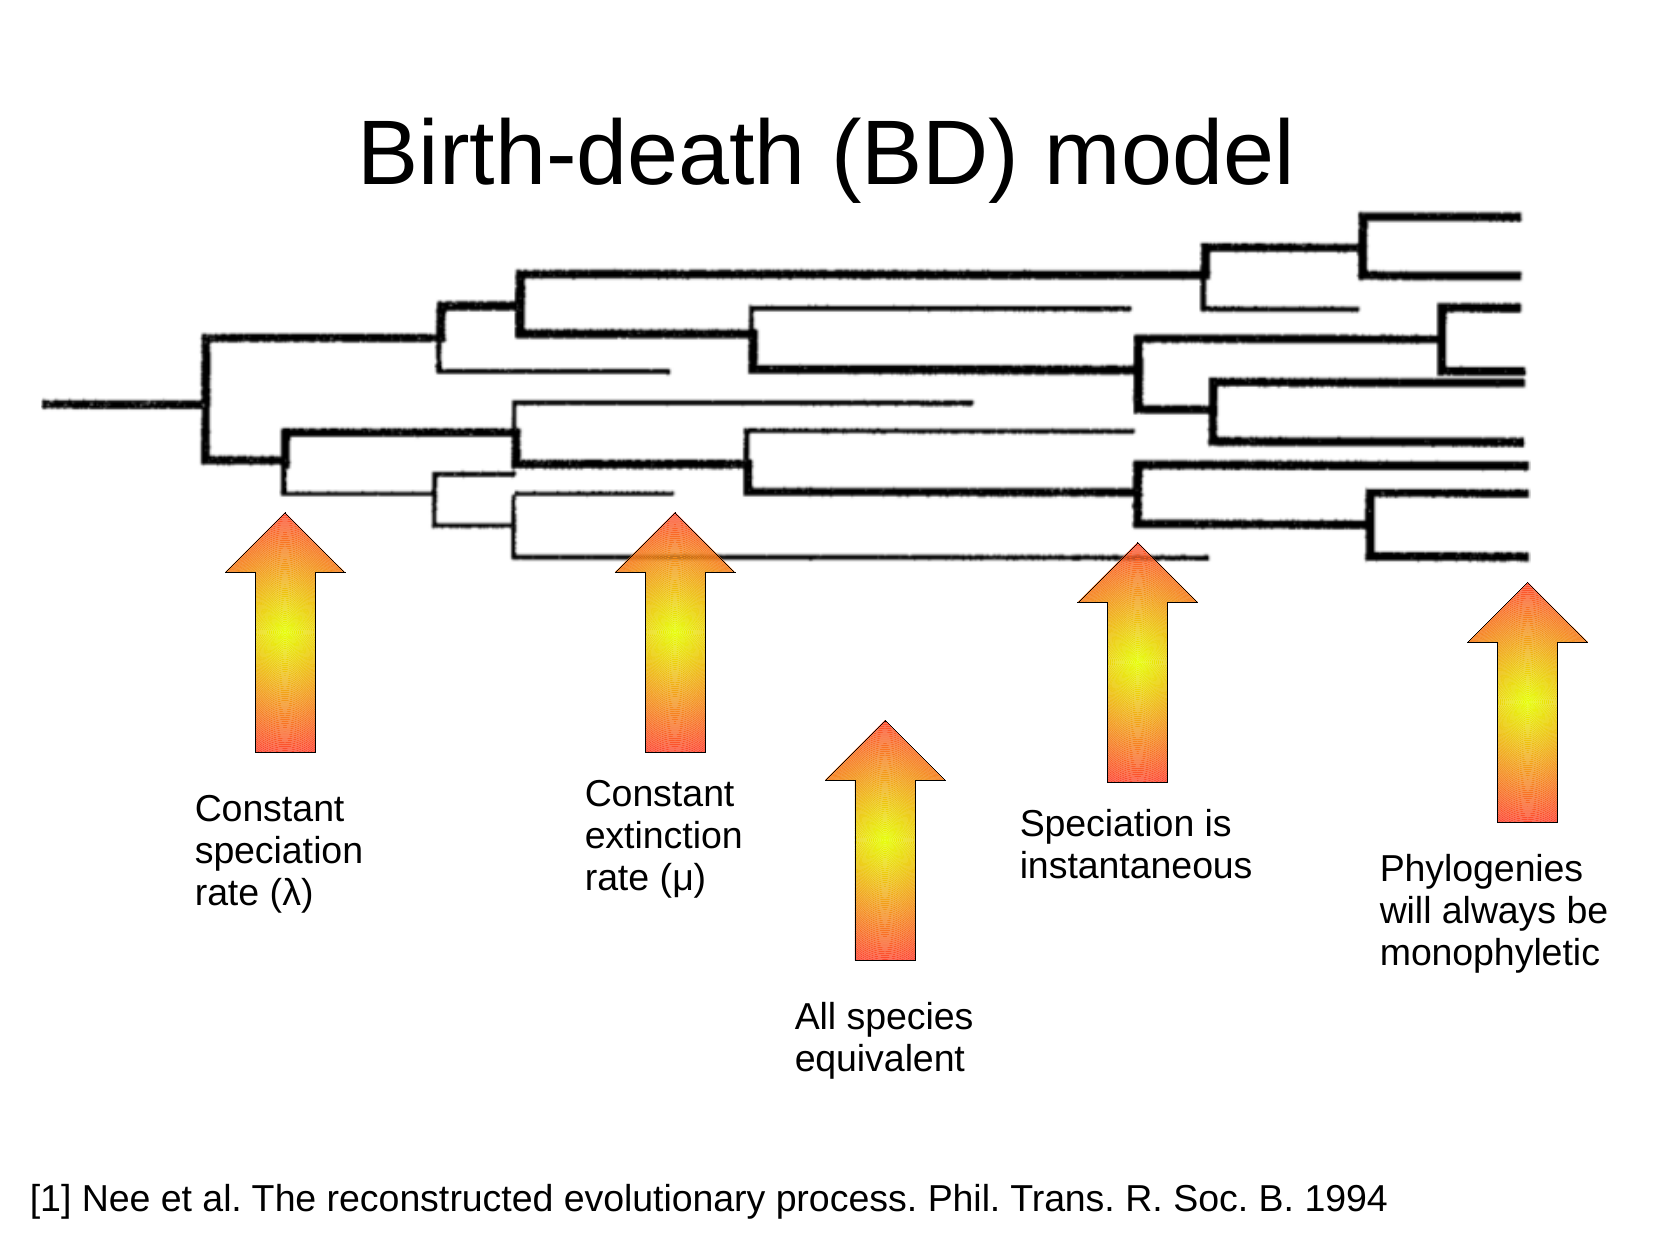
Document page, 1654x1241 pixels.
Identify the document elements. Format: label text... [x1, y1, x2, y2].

text_box [1] Nee et al. The reconstructed evolutionary process. Phil. Trans. R. Soc. B. 1994 [15, 1170, 1546, 1227]
text_box [1467, 582, 1588, 823]
title Birth-death (BD) model [82, 49, 1571, 257]
text_box [1077, 542, 1198, 783]
text_box [615, 512, 736, 753]
text_box [825, 720, 946, 961]
text_box Speciation is instantaneous [1005, 795, 1276, 901]
picture [41, 209, 1531, 565]
text_box Constant speciation rate (λ) [180, 780, 406, 931]
text_box Constant extinction rate (μ) [570, 765, 796, 916]
text_box [225, 512, 346, 753]
text_box Phylogenies will always be monophyletic [1365, 840, 1636, 981]
text_box All species equivalent [780, 987, 1006, 1138]
